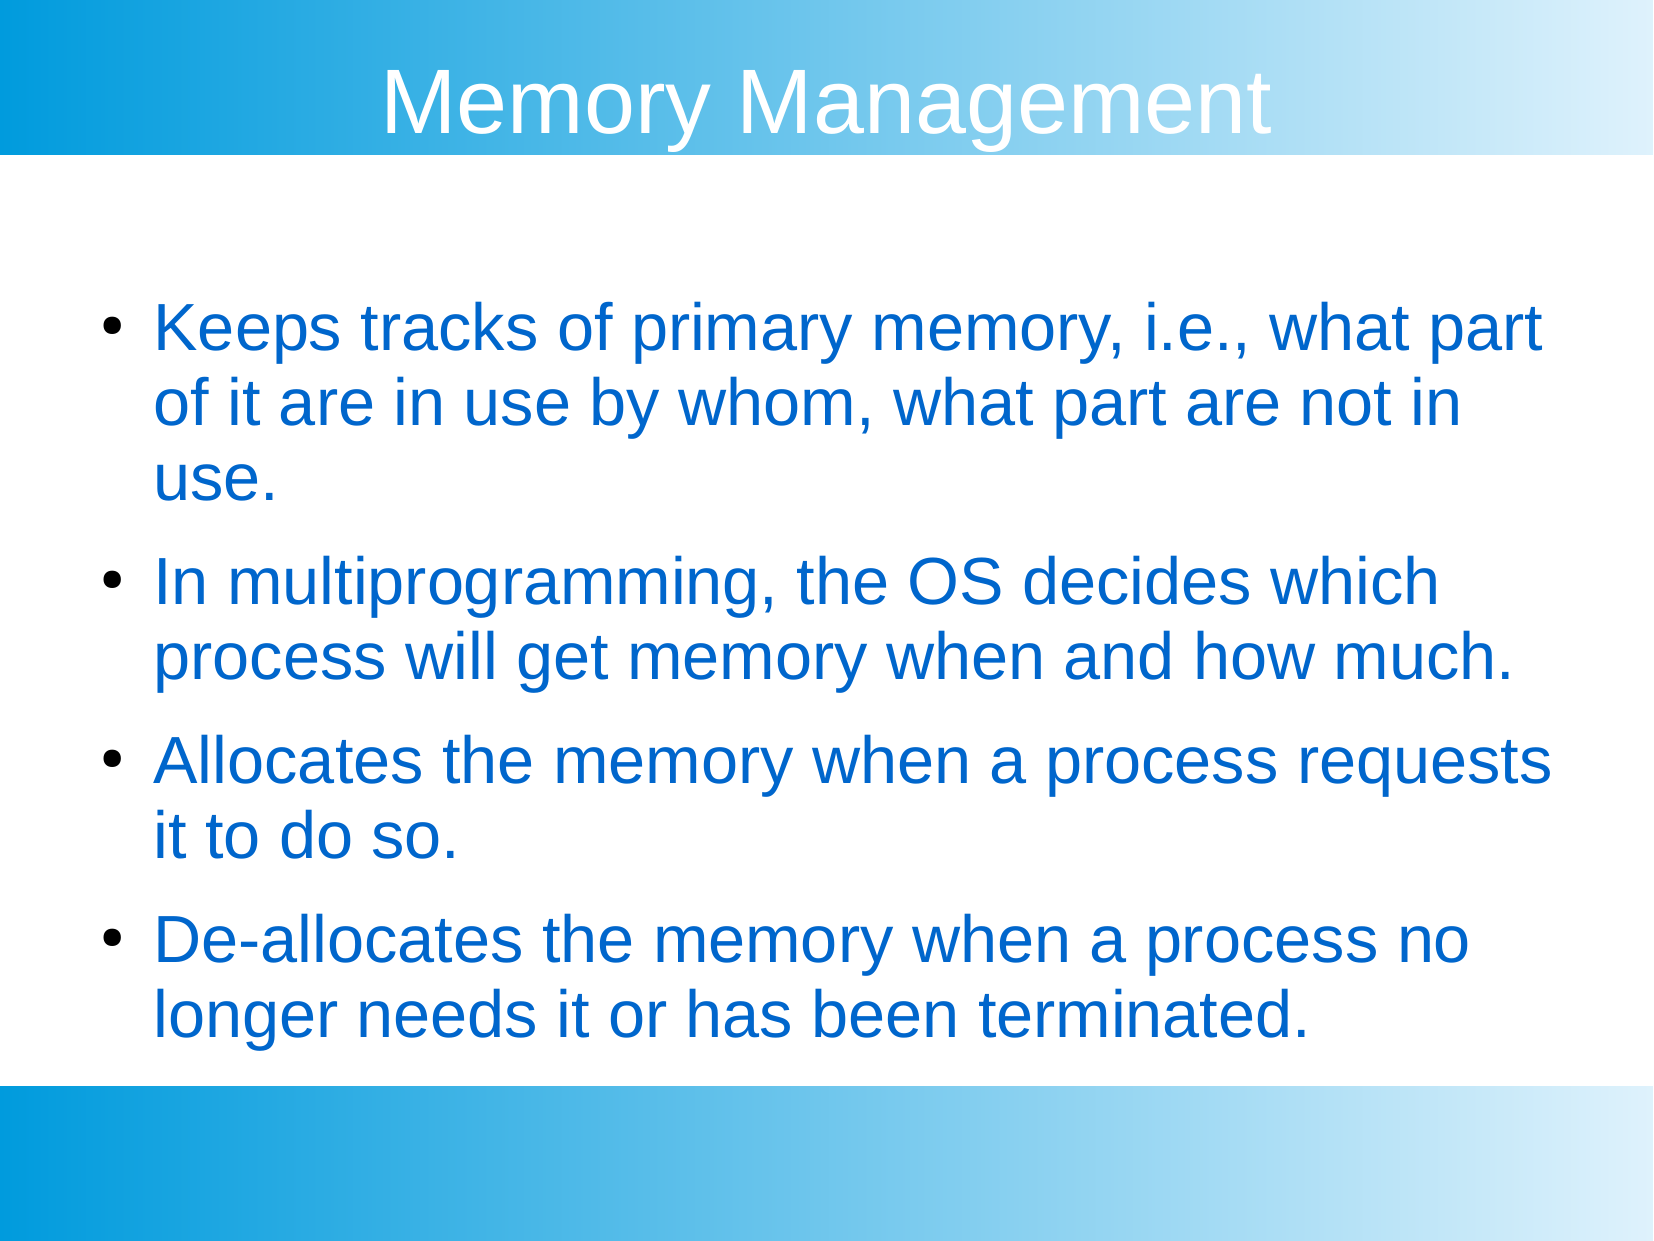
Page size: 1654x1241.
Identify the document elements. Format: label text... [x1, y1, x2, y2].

title Memory Management [82, 49, 1571, 155]
list Keeps tracks of primary memory, i.e., what part of it are in use by whom, what part are not in use. In multiprogramming, the OS decides which process will get memory when and how much. Allocates the memory when a process requests it to do so. De-allocates the memory when a process no longer needs it or has been terminated. [82, 290, 1571, 1010]
